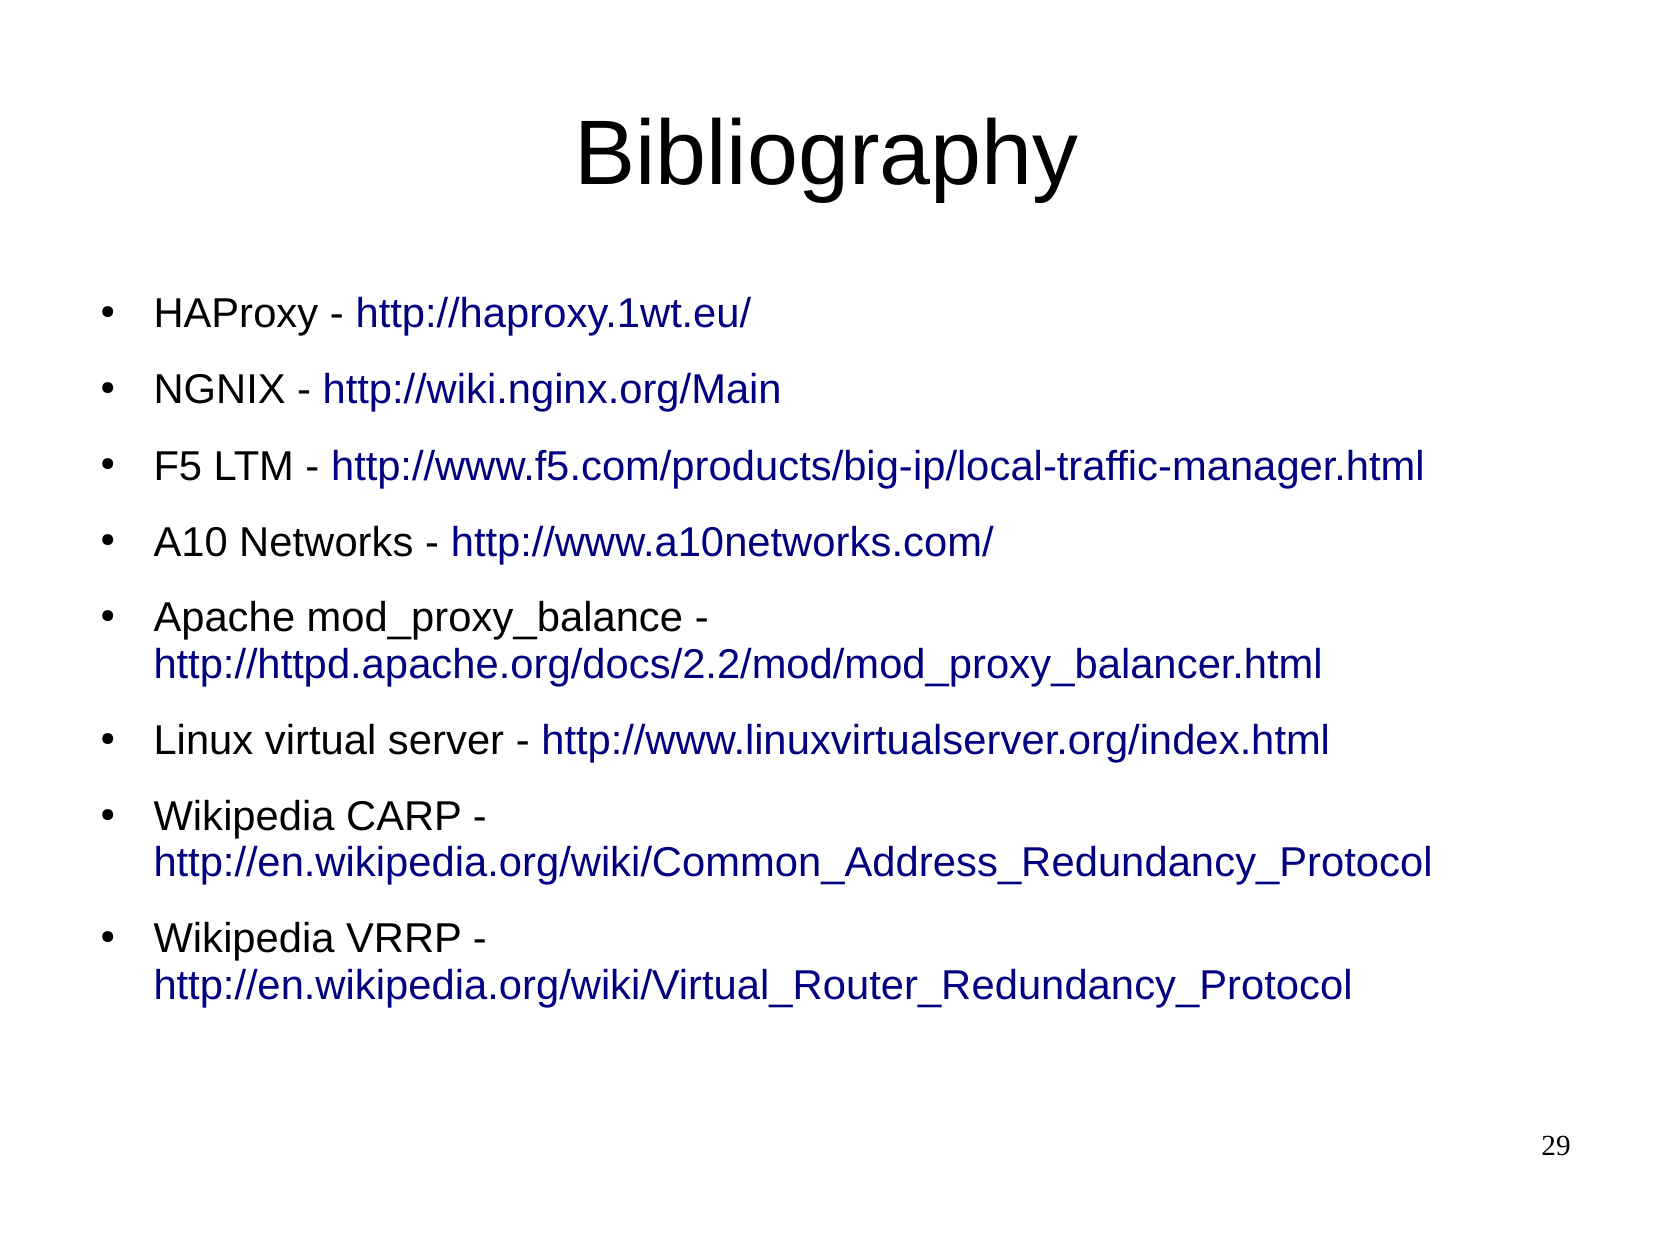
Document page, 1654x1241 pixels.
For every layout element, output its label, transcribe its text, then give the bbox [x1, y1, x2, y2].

title Bibliography [82, 49, 1571, 257]
list HAProxy - http://haproxy.1wt.eu/ NGNIX - http://wiki.nginx.org/Main F5 LTM - http://www.f5.com/products/big-ip/local-traffic-manager.html A10 Networks - http://www.a10networks.com/ Apache mod_proxy_balance - http://httpd.apache.org/docs/2.2/mod/mod_proxy_balancer.html Linux virtual server - http://www.linuxvirtualserver.org/index.html Wikipedia CARP - http://en.wikipedia.org/wiki/Common_Address_Redundancy_Protocol Wikipedia VRRP - http://en.wikipedia.org/wiki/Virtual_Router_Redundancy_Protocol [82, 290, 1571, 1109]
